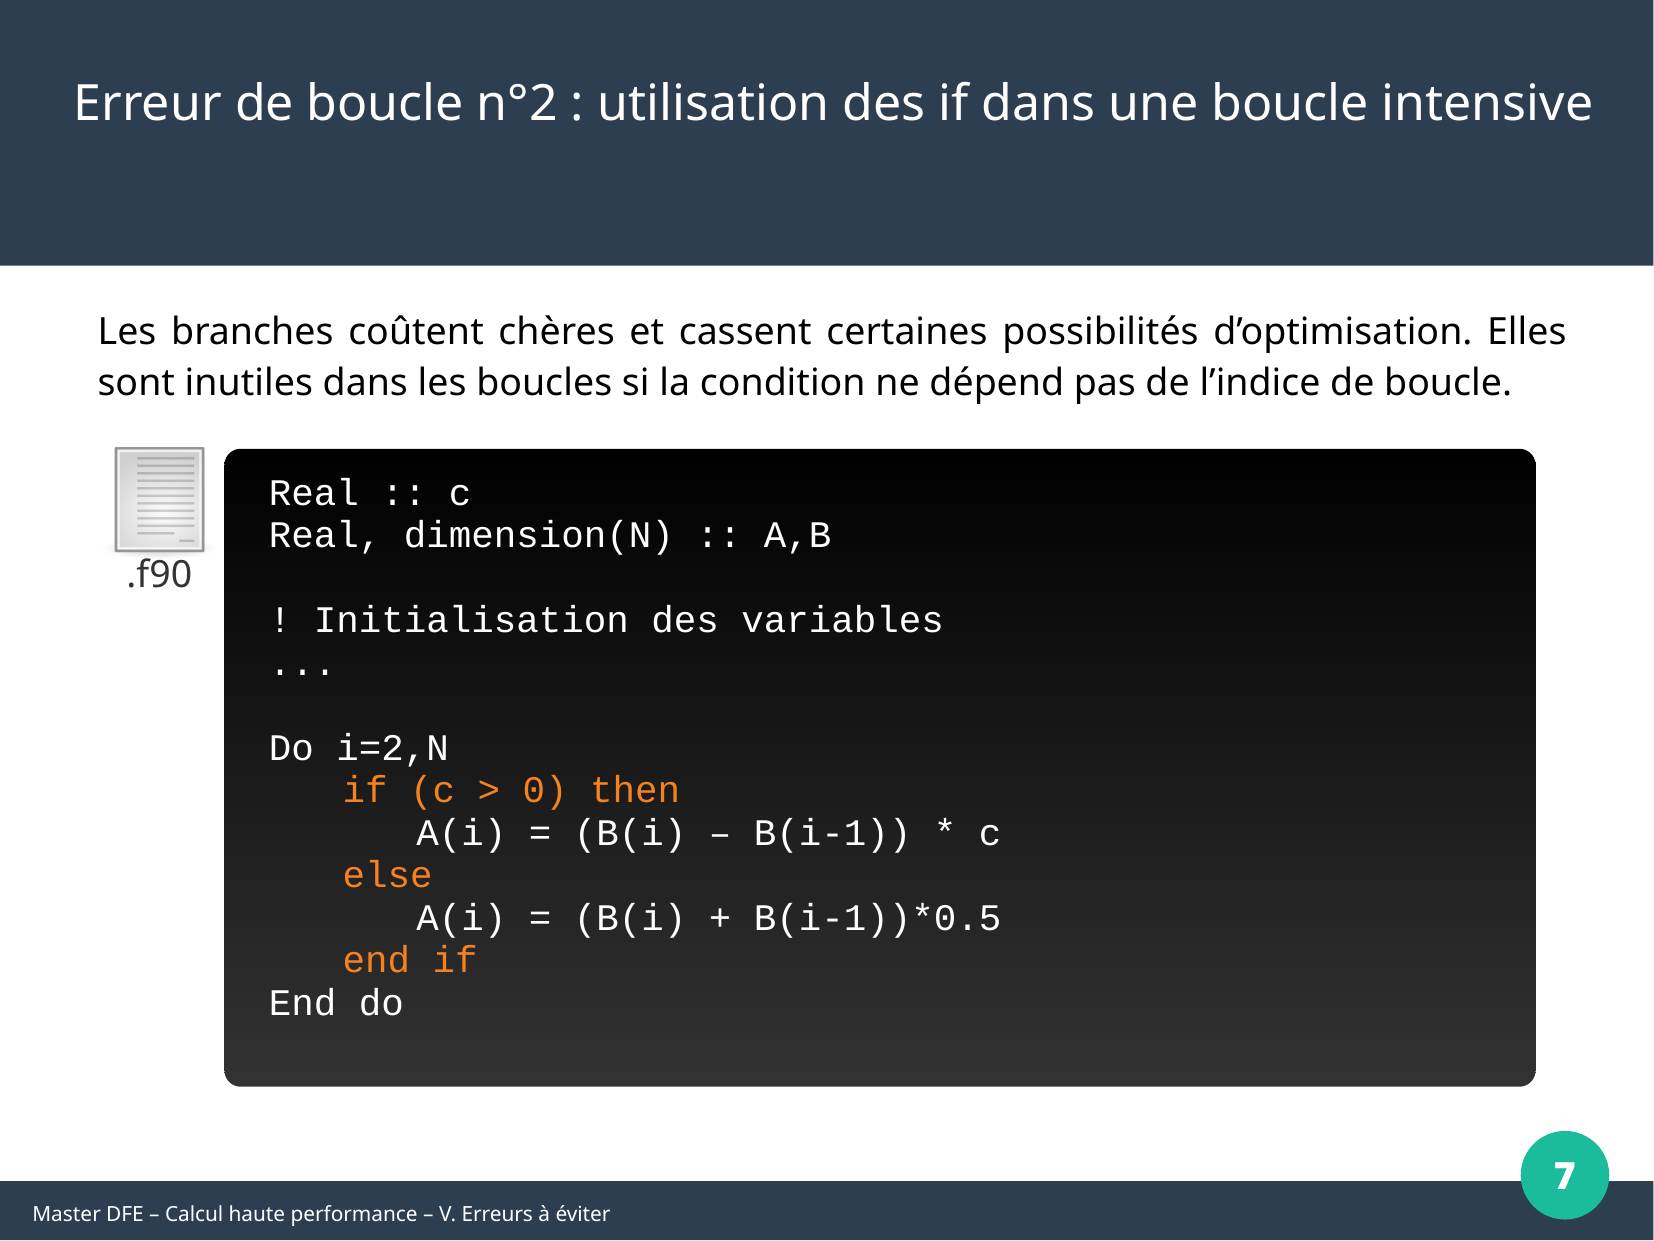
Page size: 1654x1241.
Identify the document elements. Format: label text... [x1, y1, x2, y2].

text_box Erreur de boucle n°2 : utilisation des if dans une boucle intensive [59, 59, 1619, 209]
text_box Master DFE – Calcul haute performance – V. Erreurs à éviter [17, 1191, 1436, 1235]
text_box .f90 [82, 539, 237, 606]
text_box Real :: c Real, dimension(N) :: A,B ! Initialisation des variables ... Do i=2,N if (c > 0) then A(i) = (B(i) – B(i-1)) * c else A(i) = (B(i) + B(i-1))*0.5 end if End do [253, 466, 1524, 1035]
picture [100, 442, 219, 539]
text_box [224, 448, 1536, 1087]
text_box Les branches coûtent chères et cassent certaines possibilités d’optimisation. Elles sont inutiles dans les boucles si la condition ne dépend pas de l’indice de boucle. [82, 297, 1583, 414]
